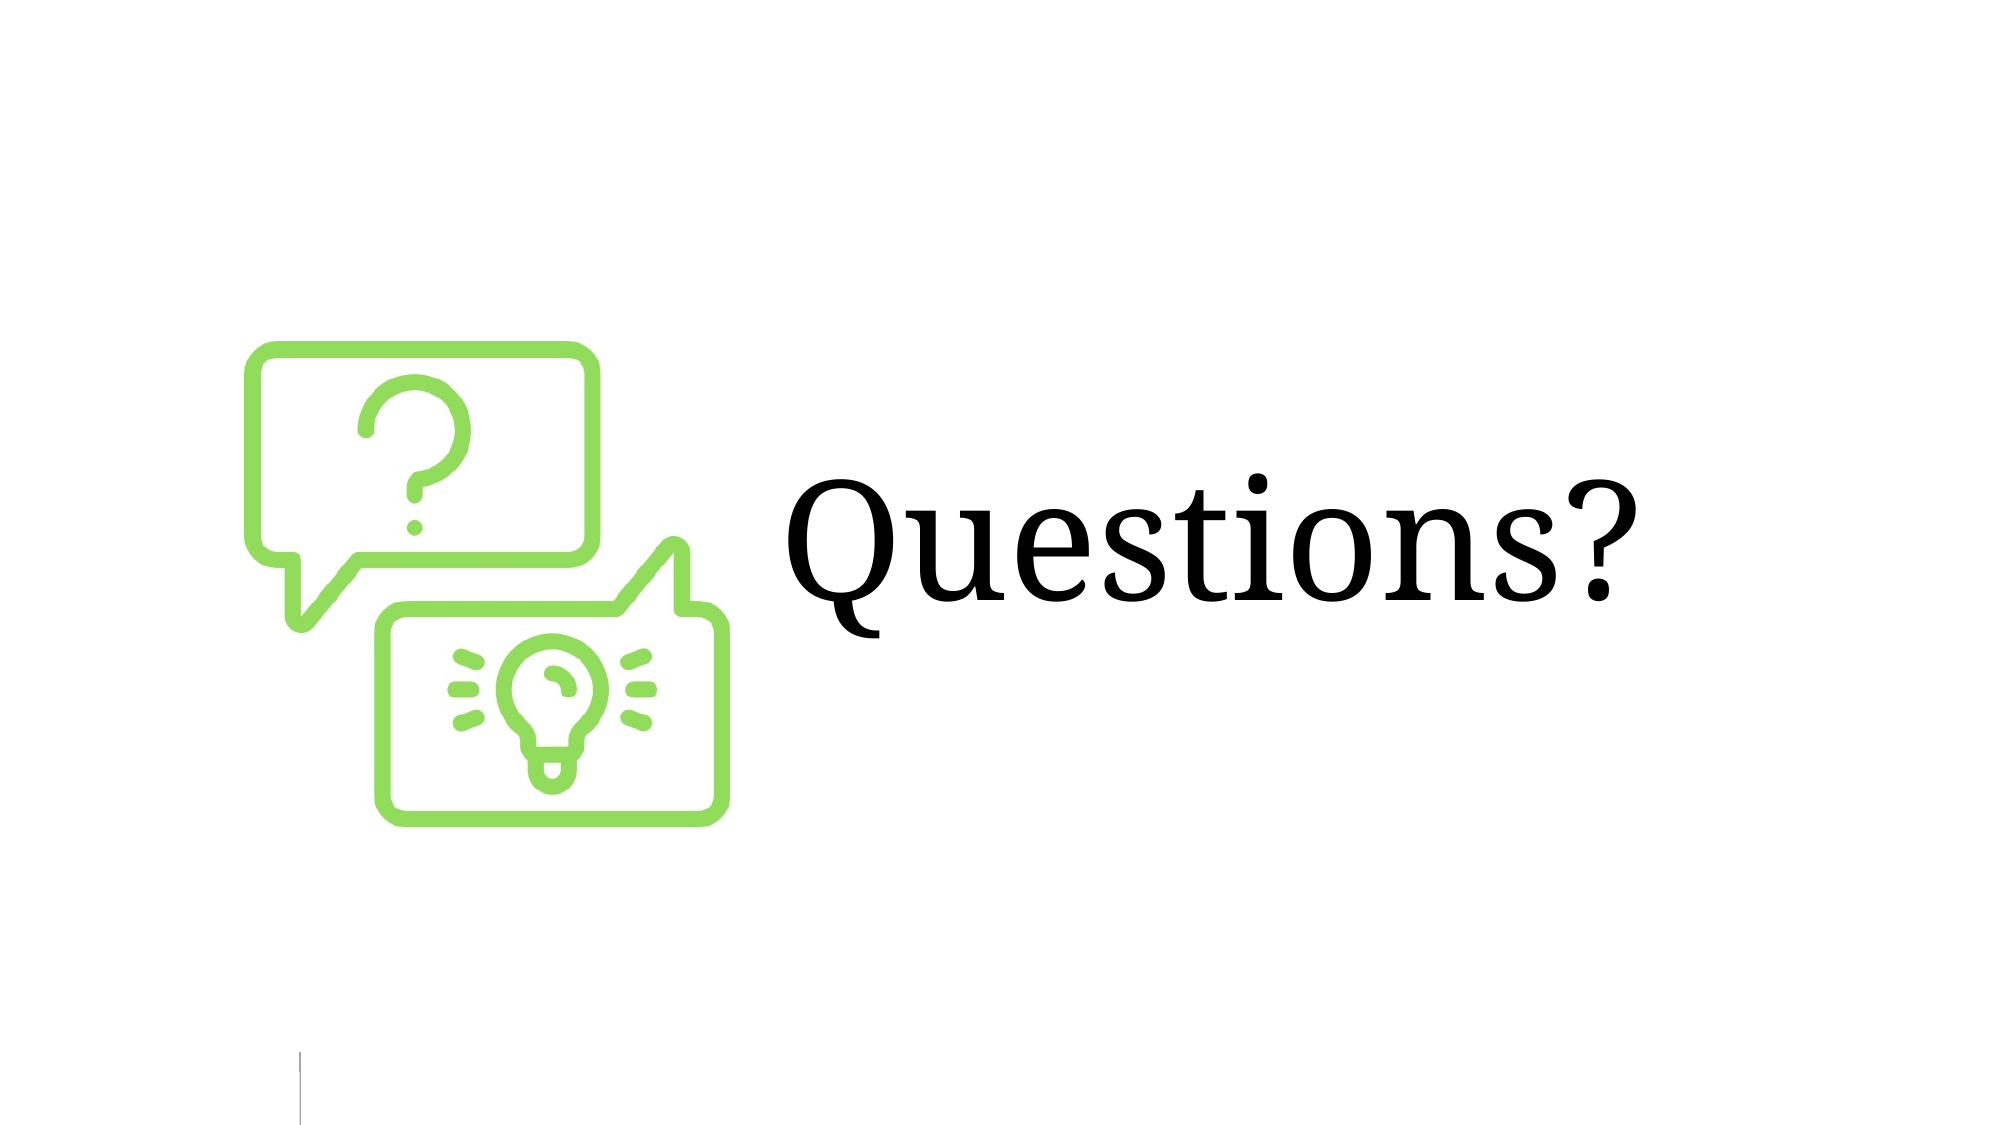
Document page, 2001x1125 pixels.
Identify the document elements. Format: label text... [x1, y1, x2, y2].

picture [244, 341, 730, 827]
text_box Questions? [764, 426, 2000, 641]
